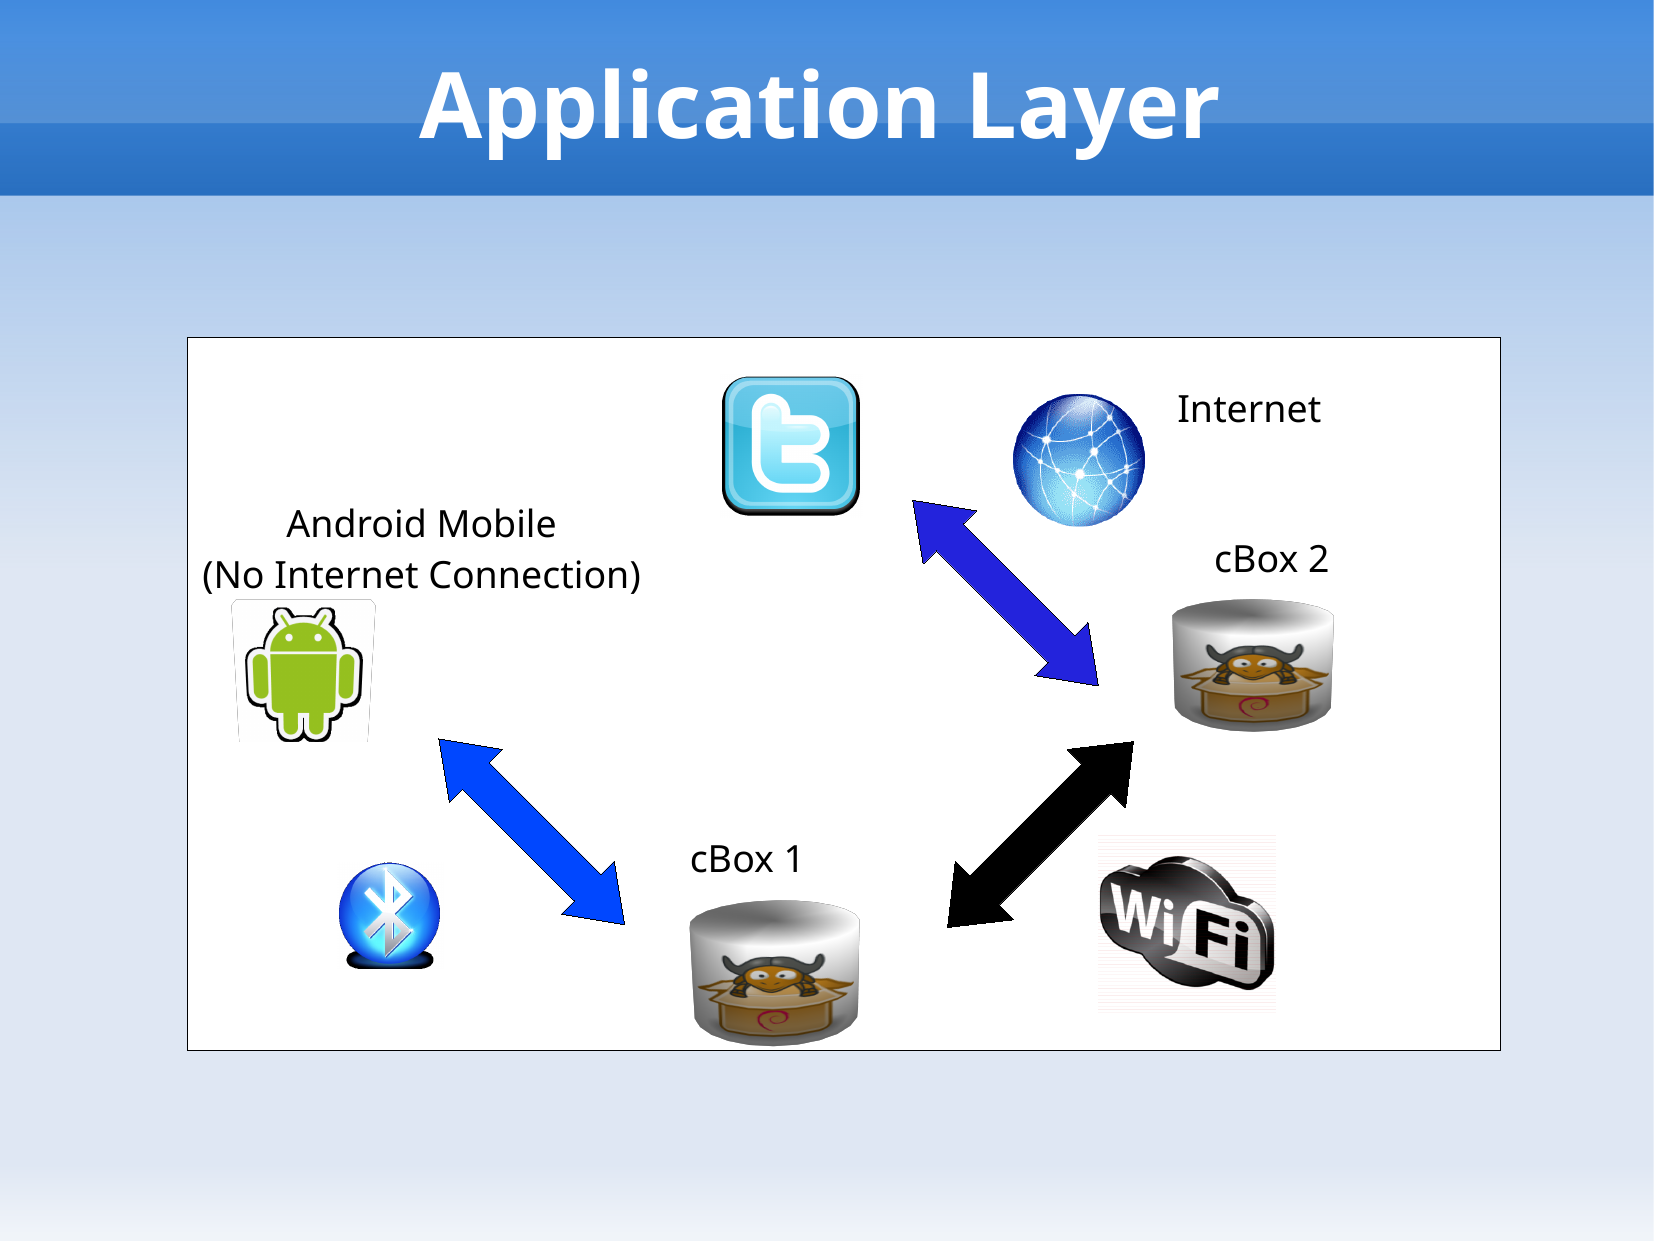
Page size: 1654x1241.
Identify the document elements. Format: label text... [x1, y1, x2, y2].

picture [0, 0, 1654, 1241]
text_box cBox 1 [675, 825, 863, 884]
text_box cBox 2 [1199, 525, 1356, 584]
text_box Android Mobile (No Internet Connection) [187, 337, 1501, 1051]
title Application Layer [76, 0, 1565, 208]
text_box [438, 738, 625, 925]
text_box [947, 741, 1134, 928]
text_box [912, 500, 1099, 686]
text_box Internet [1162, 375, 1351, 434]
